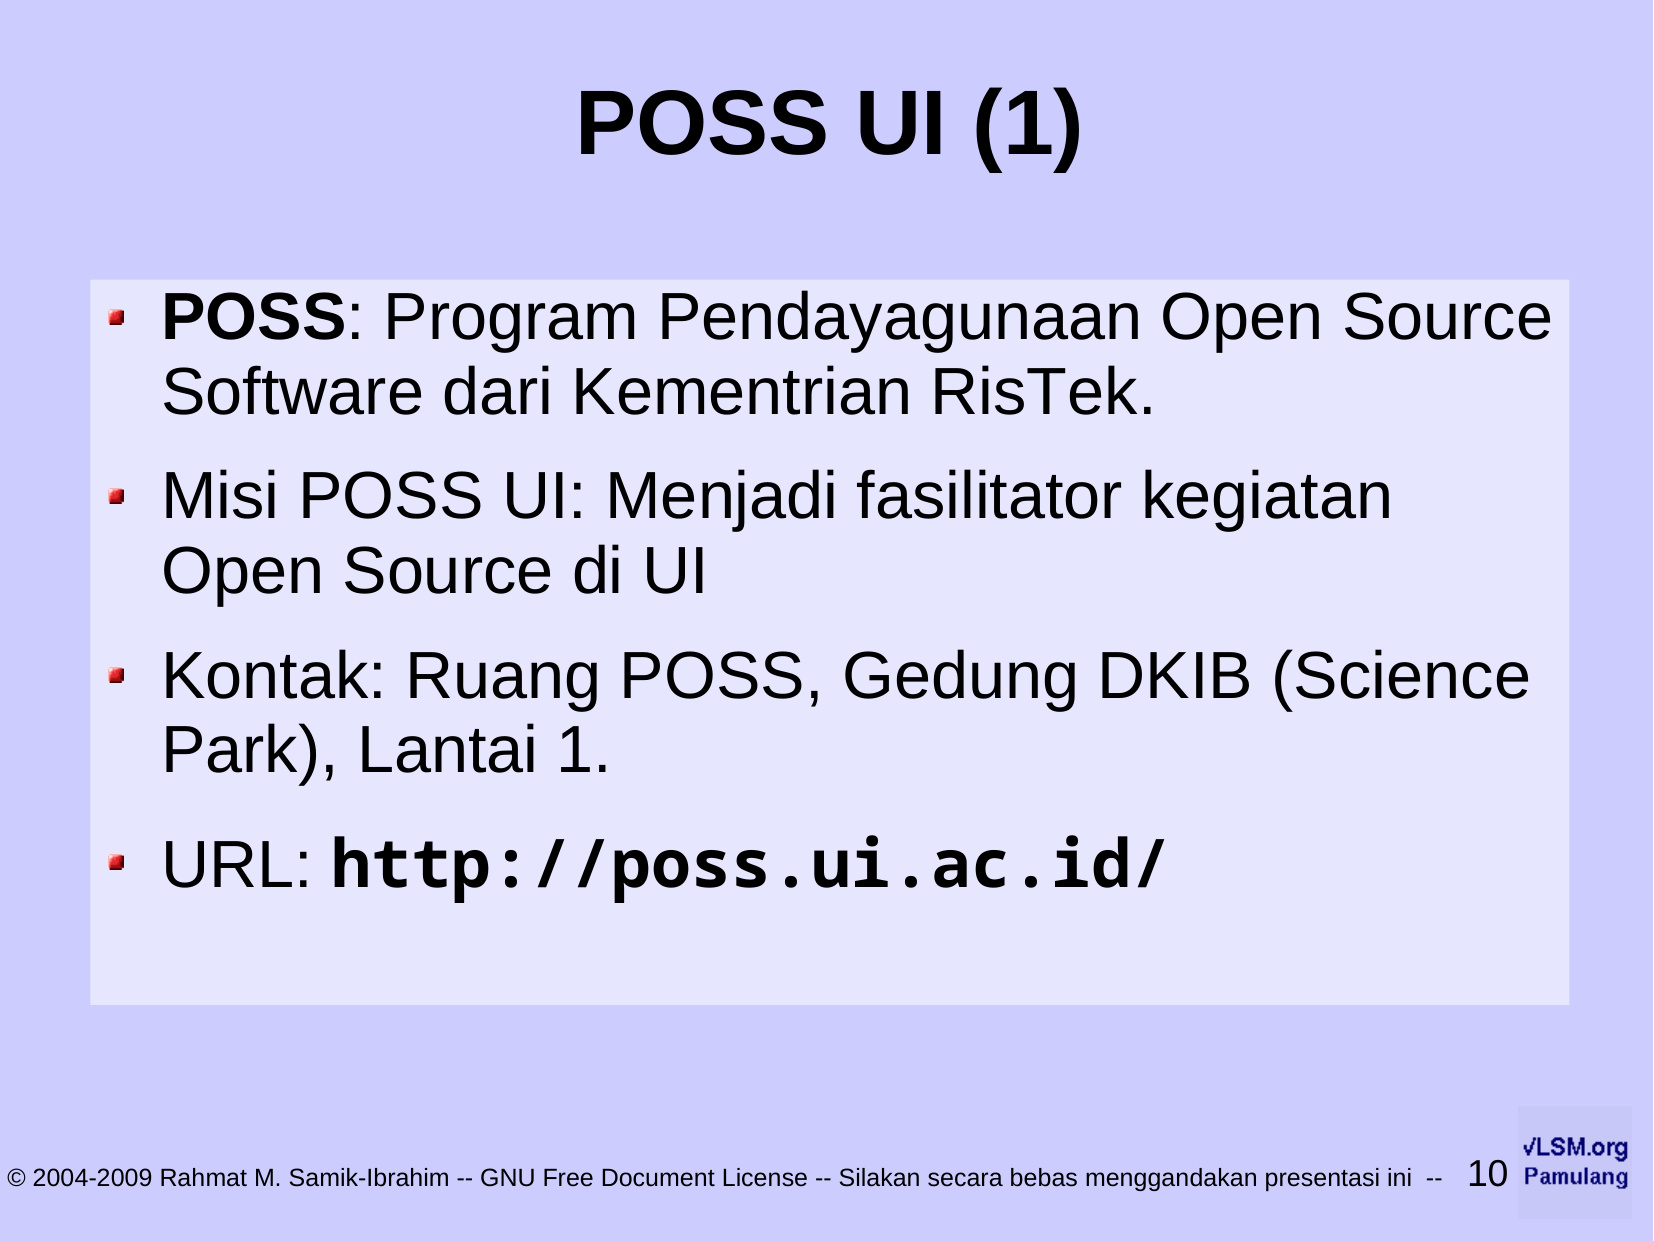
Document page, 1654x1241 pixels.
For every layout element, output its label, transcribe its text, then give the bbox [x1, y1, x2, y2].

list POSS: Program Pendayagunaan Open Source Software dari Kementrian RisTek. Misi POSS UI: Menjadi fasilitator kegiatan Open Source di UI Kontak: Ruang POSS, Gedung DKIB (Science Park), Lantai 1. URL: http://poss.ui.ac.id/ [90, 279, 1570, 1005]
picture [1518, 1106, 1632, 1219]
title POSS UI (1) [38, 63, 1623, 182]
